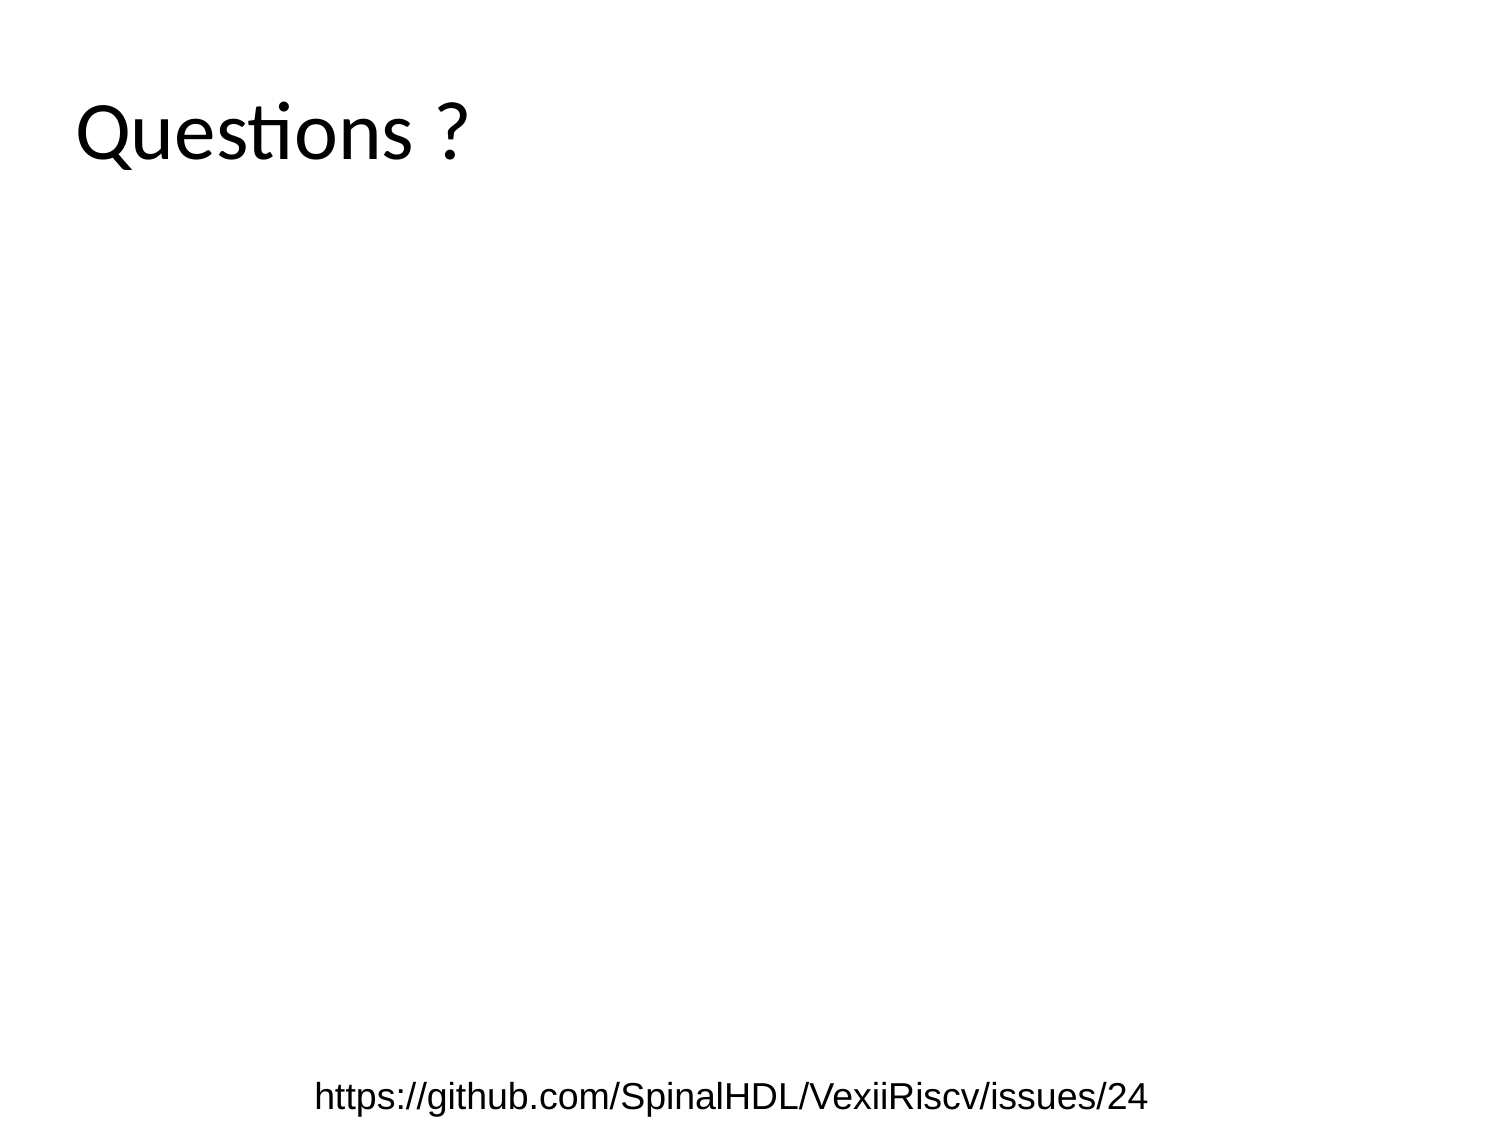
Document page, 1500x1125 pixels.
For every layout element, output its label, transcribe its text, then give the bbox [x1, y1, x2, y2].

text_box https://github.com/SpinalHDL/VexiiRiscv/issues/24 [299, 1068, 1164, 1125]
title Questions ? [75, 44, 1425, 233]
